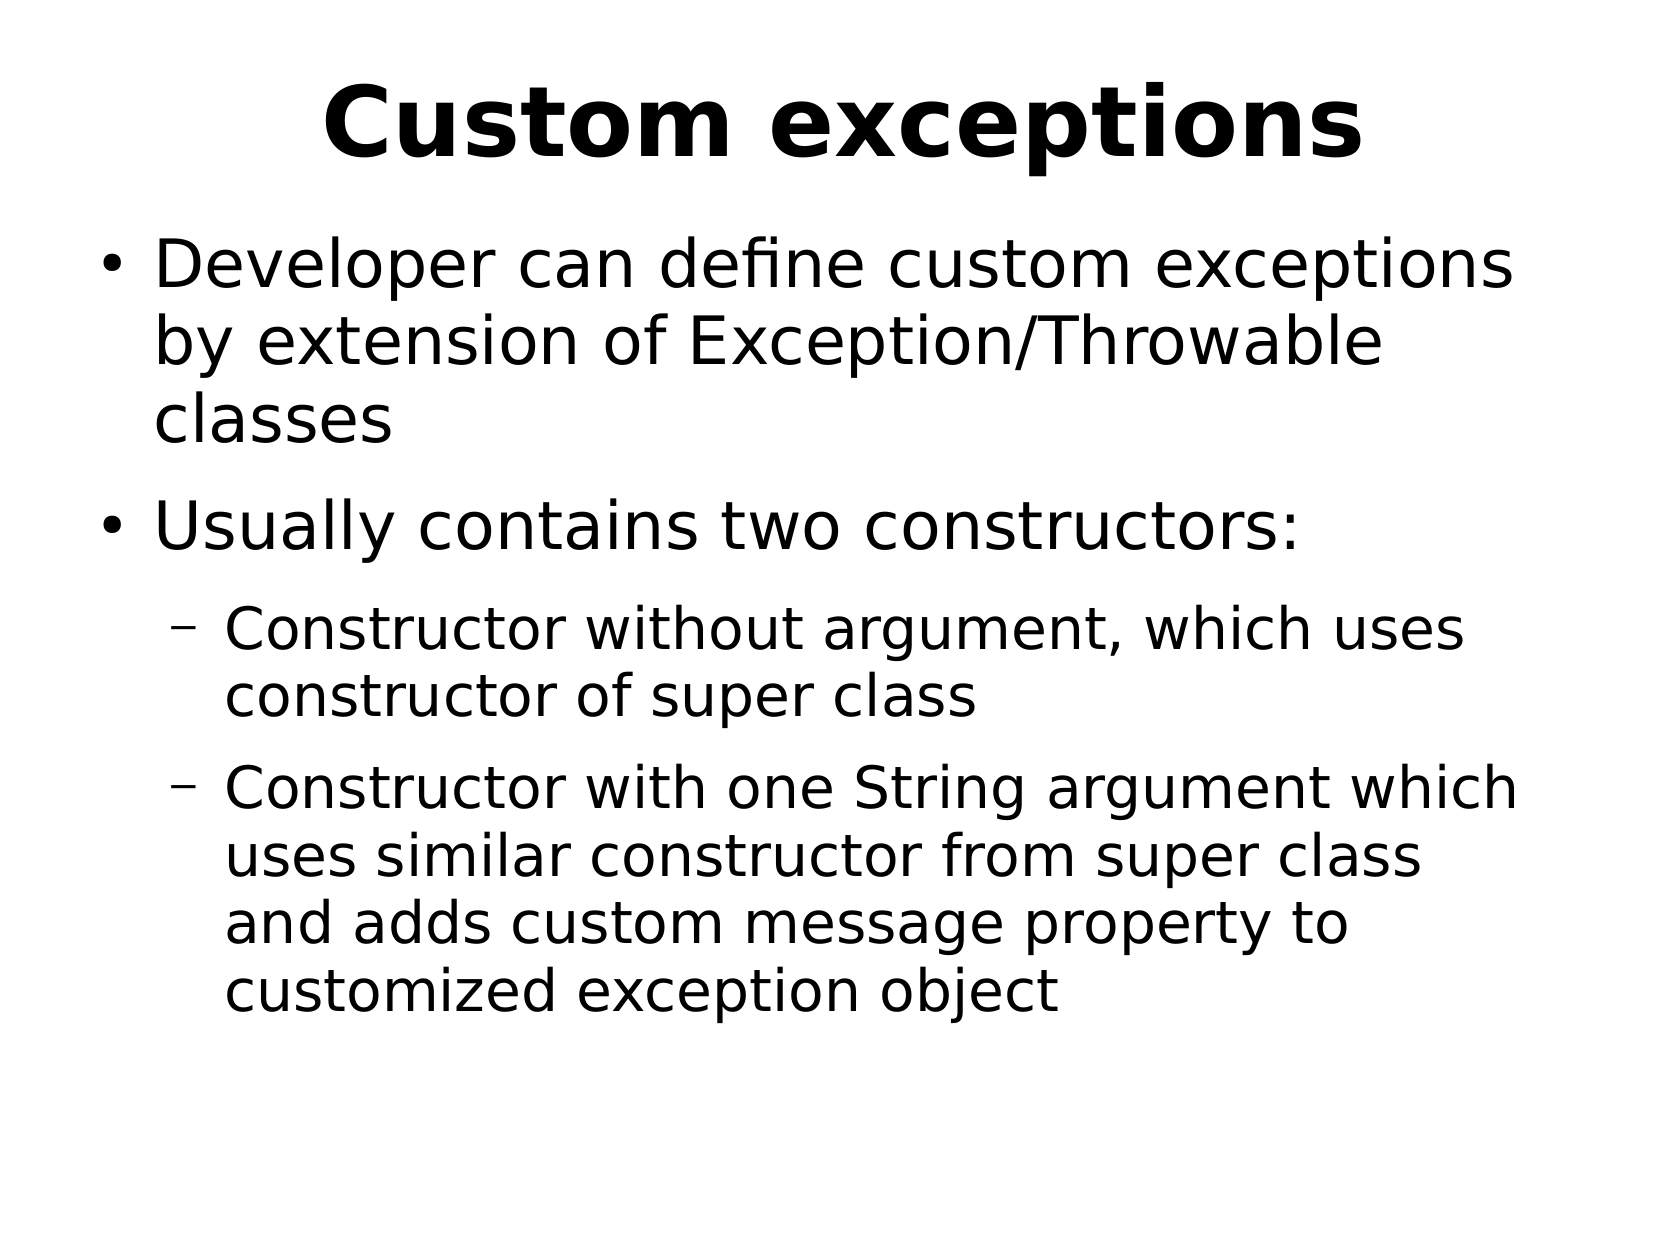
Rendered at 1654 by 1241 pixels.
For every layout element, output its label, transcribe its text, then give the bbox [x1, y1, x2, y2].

title Custom exceptions [82, 49, 1571, 196]
list Developer can define custom exceptions by extension of Exception/Throwable classes Usually contains two constructors: Constructor without argument, which uses constructor of super class Constructor with one String argument which uses similar constructor from super class and adds custom message property to customized exception object [82, 225, 1538, 1186]
